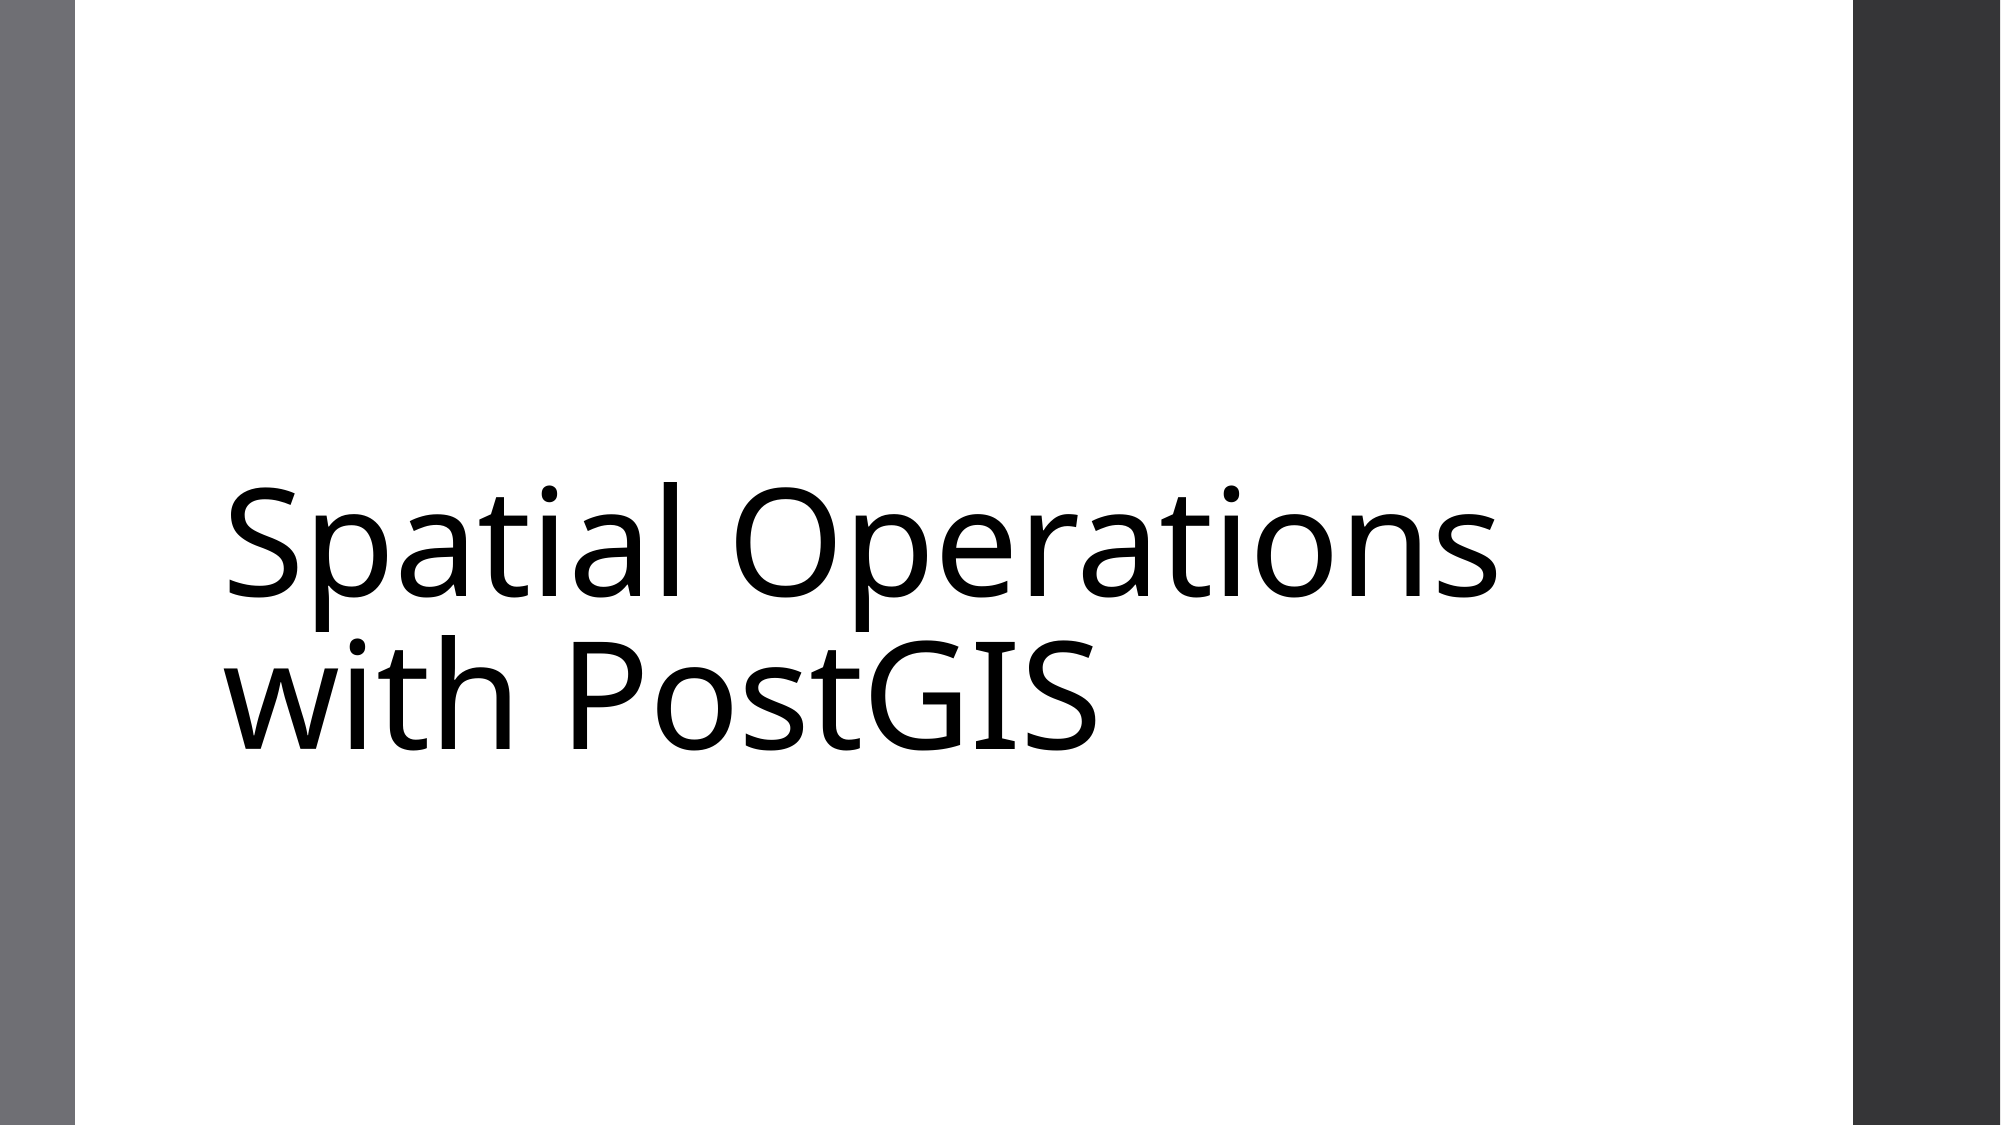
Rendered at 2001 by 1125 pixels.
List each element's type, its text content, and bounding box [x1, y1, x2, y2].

title Spatial Operations with PostGIS [206, 124, 1752, 788]
